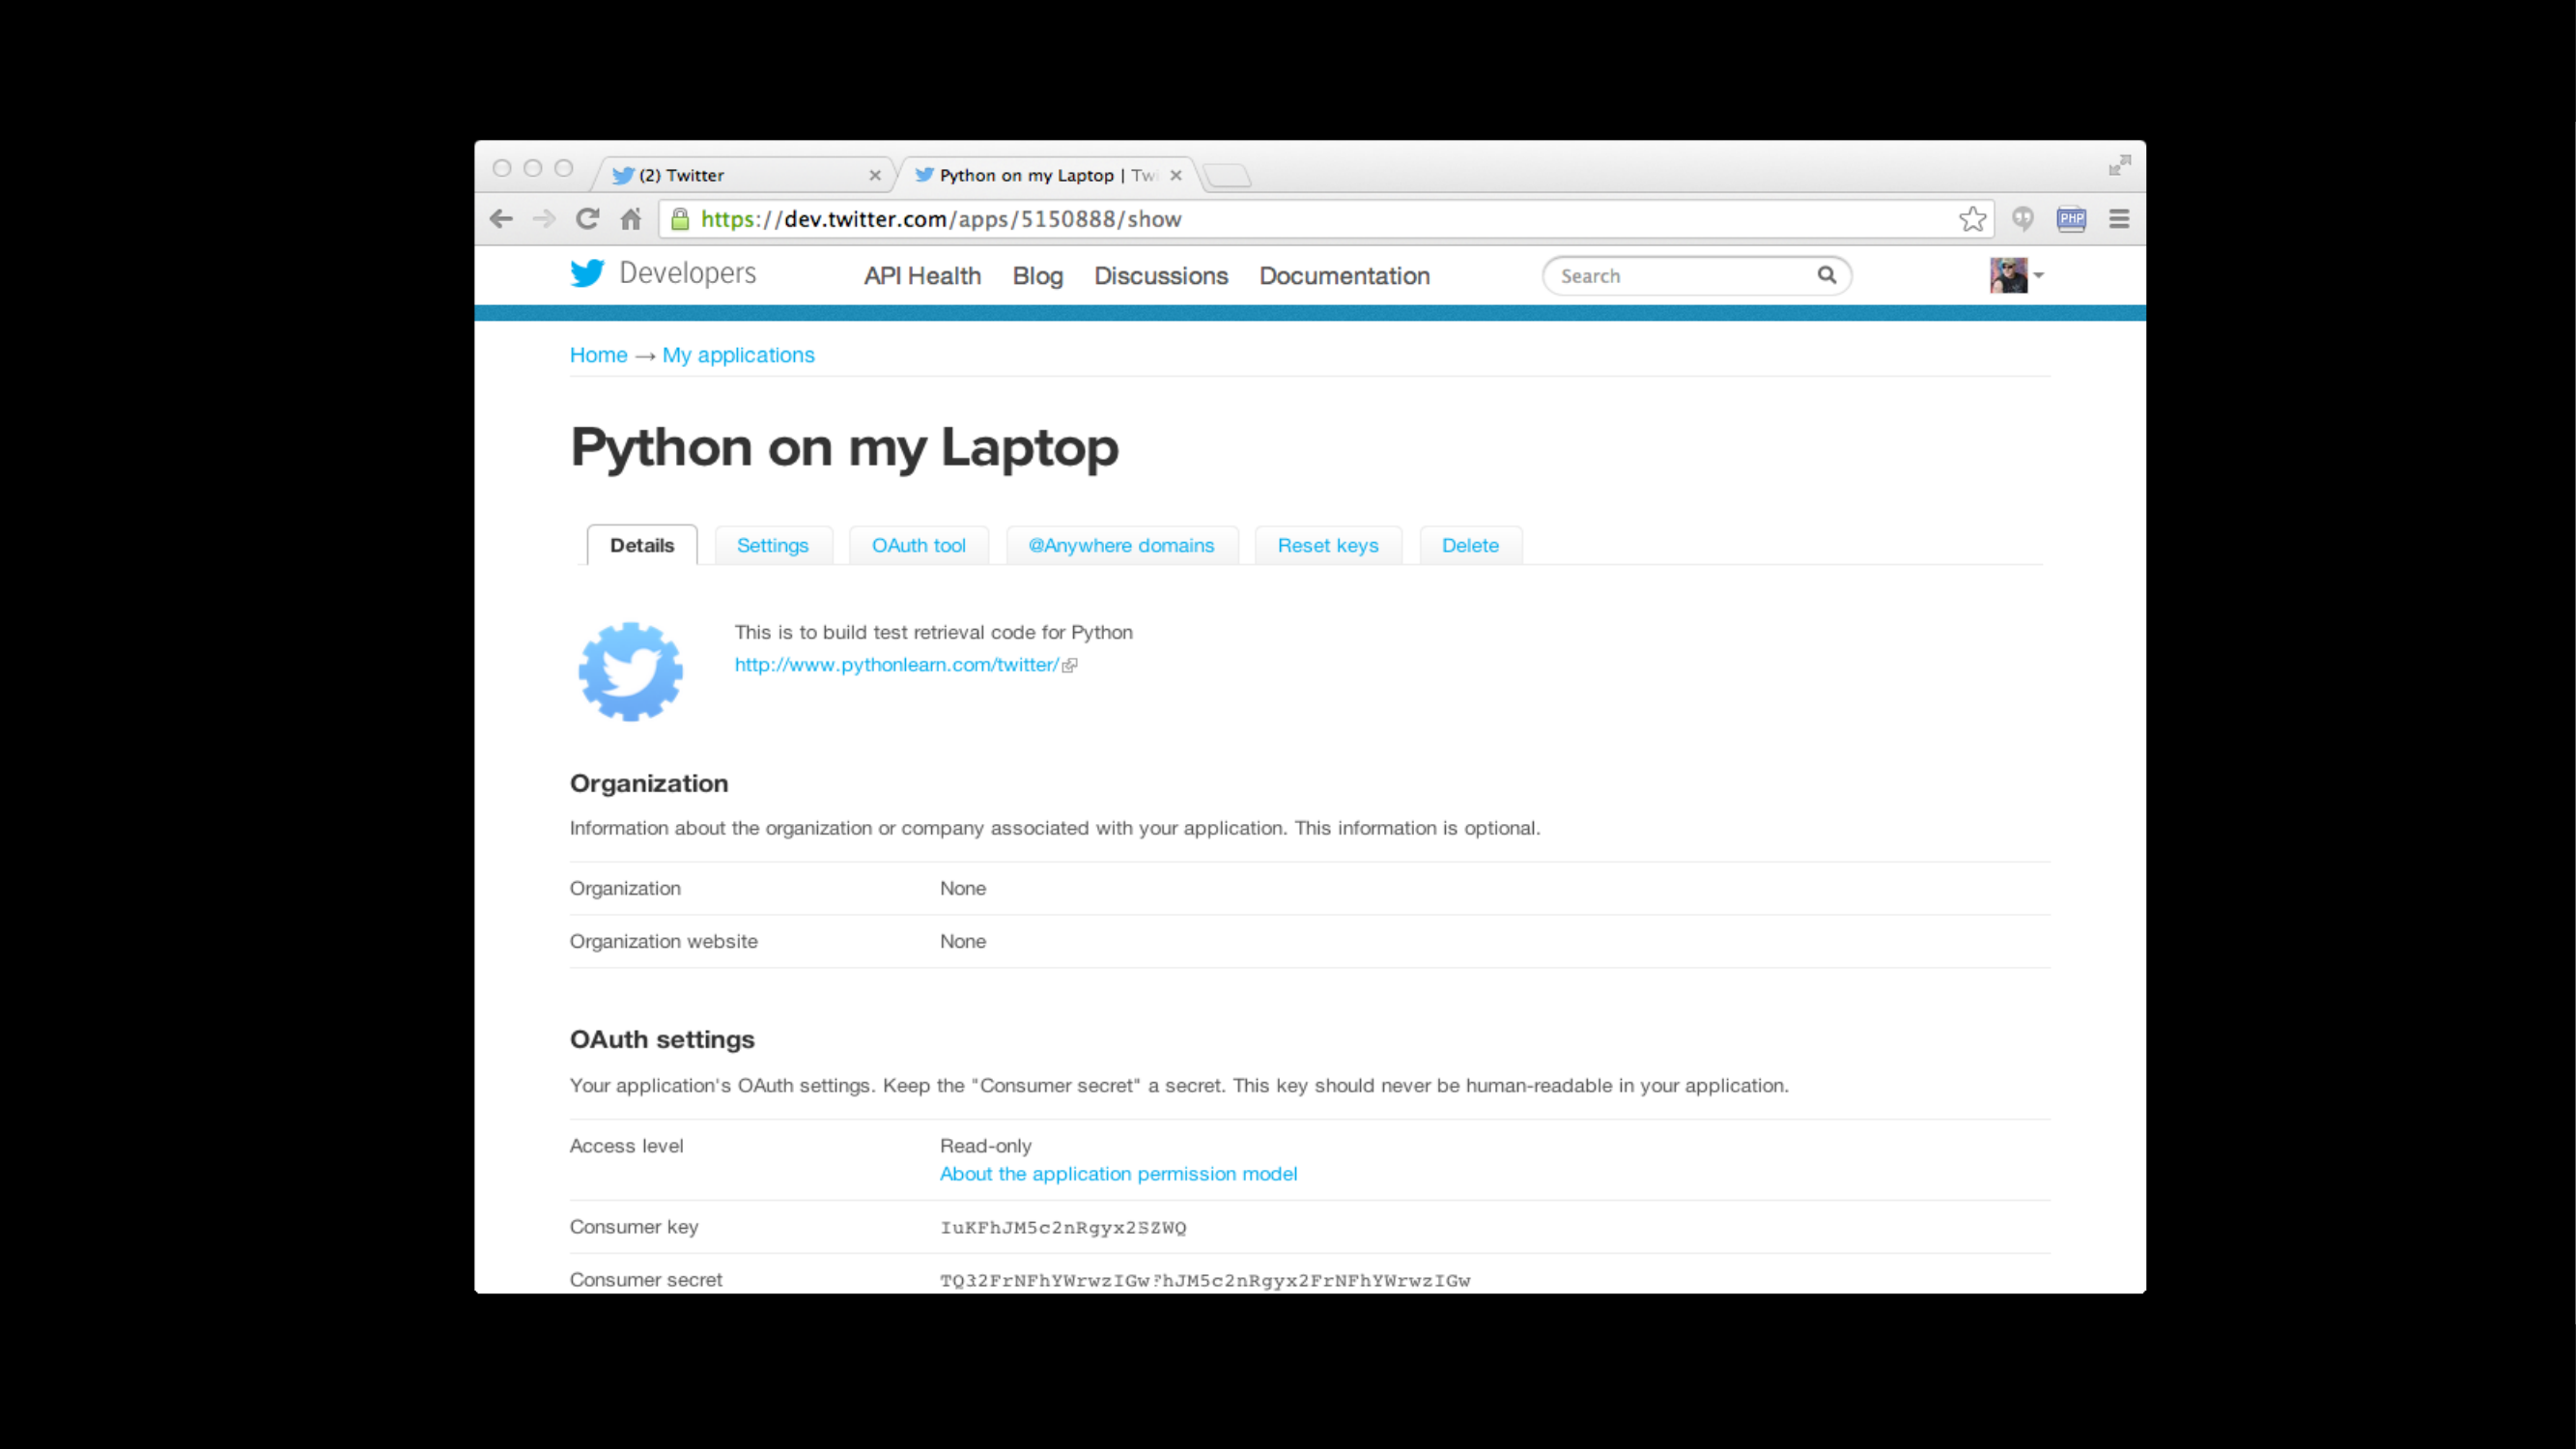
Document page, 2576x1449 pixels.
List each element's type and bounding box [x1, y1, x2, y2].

picture [453, 126, 2168, 1323]
